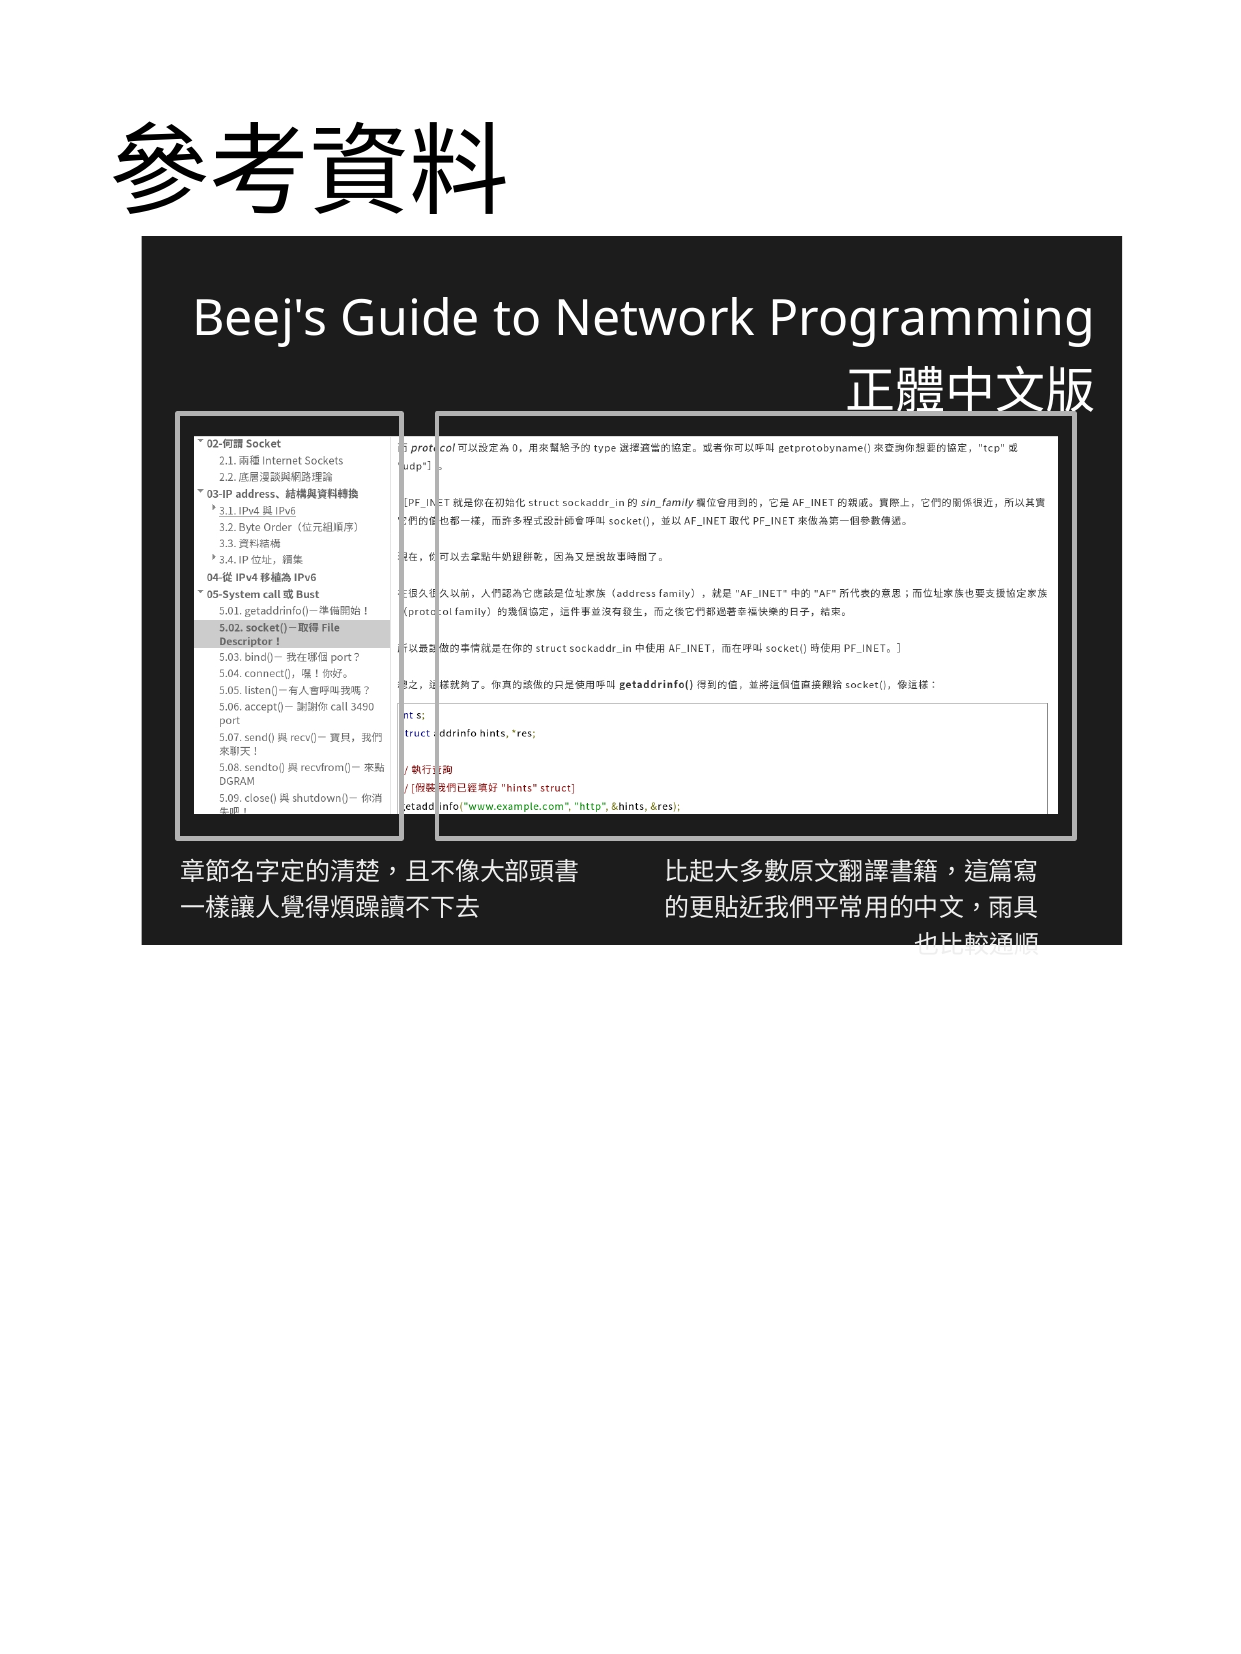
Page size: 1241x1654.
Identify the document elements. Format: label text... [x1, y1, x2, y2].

picture [404, 436, 435, 814]
text_box [944, 935, 953, 945]
picture [194, 436, 399, 814]
text_box 比起大多數原文翻譯書籍，這篇寫的更貼近我們平常用的中文，雨具也比較通順 [649, 844, 1075, 935]
text_box [971, 935, 1004, 945]
text_box Beej's Guide to Network Programming 正體中文版 [177, 274, 1082, 390]
text_box 章節名字定的清楚，且不像大部頭書 一樣讓人覺得煩躁讀不下去 [165, 844, 595, 910]
picture [439, 436, 1058, 814]
text_box [928, 938, 934, 945]
text_box [928, 935, 942, 945]
text_box 參考資料 [94, 82, 525, 198]
text_box [955, 935, 969, 945]
text_box [1025, 935, 1031, 945]
text_box [141, 236, 1123, 945]
text_box [1007, 935, 1016, 945]
